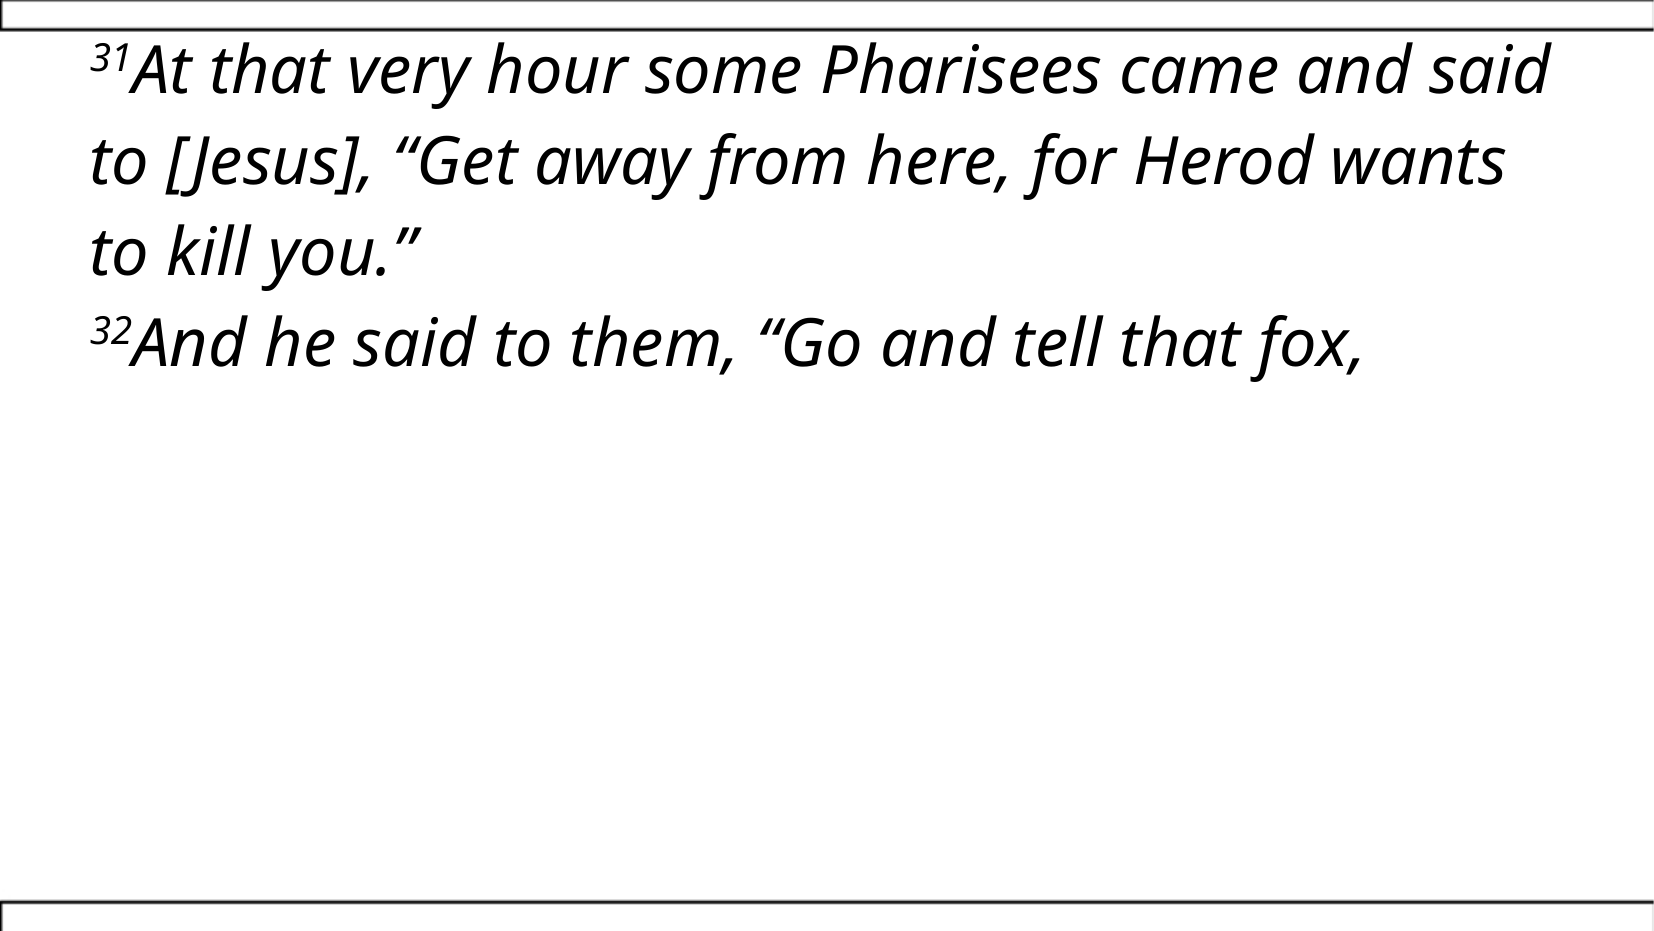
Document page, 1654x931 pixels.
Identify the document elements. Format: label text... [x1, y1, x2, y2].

picture [0, 0, 1654, 931]
text_box 31At that very hour some Pharisees came and said to [Jesus], “Get away from here, for Herod wants to kill you.” 32And he said to them, “Go and tell that fox, [75, 15, 1576, 385]
